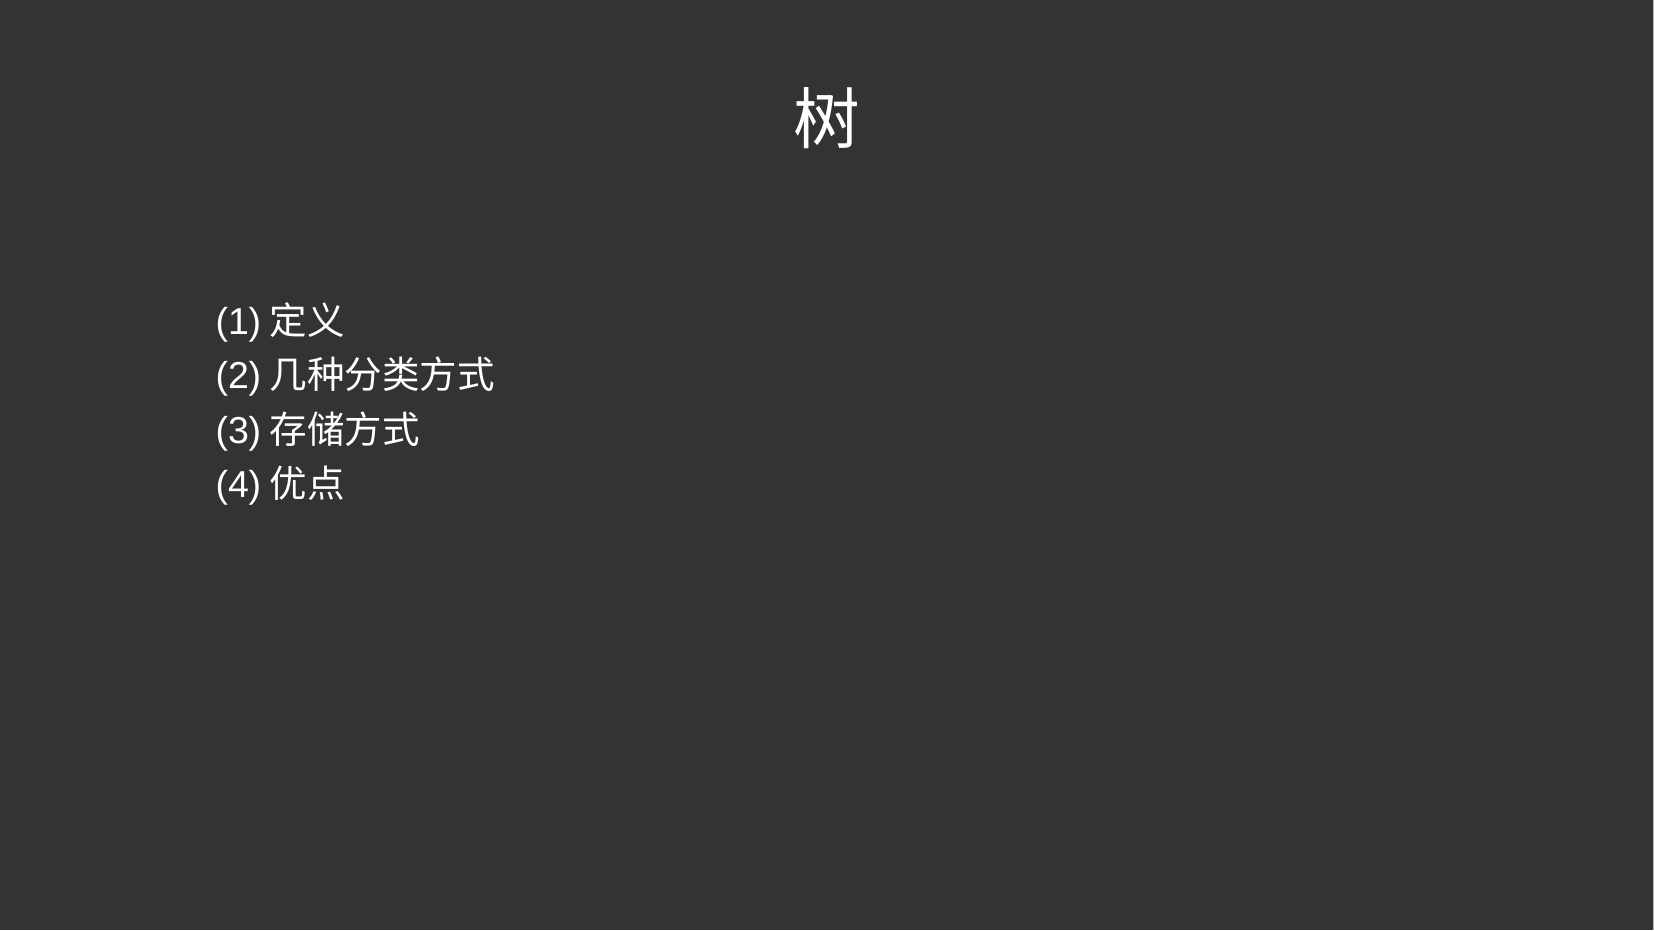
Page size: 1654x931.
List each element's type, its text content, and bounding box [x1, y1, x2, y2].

text_box (1)定义 (2)几种分类方式 (3)存储方式 (4)优点 [200, 283, 898, 521]
title 树 [82, 37, 1571, 193]
